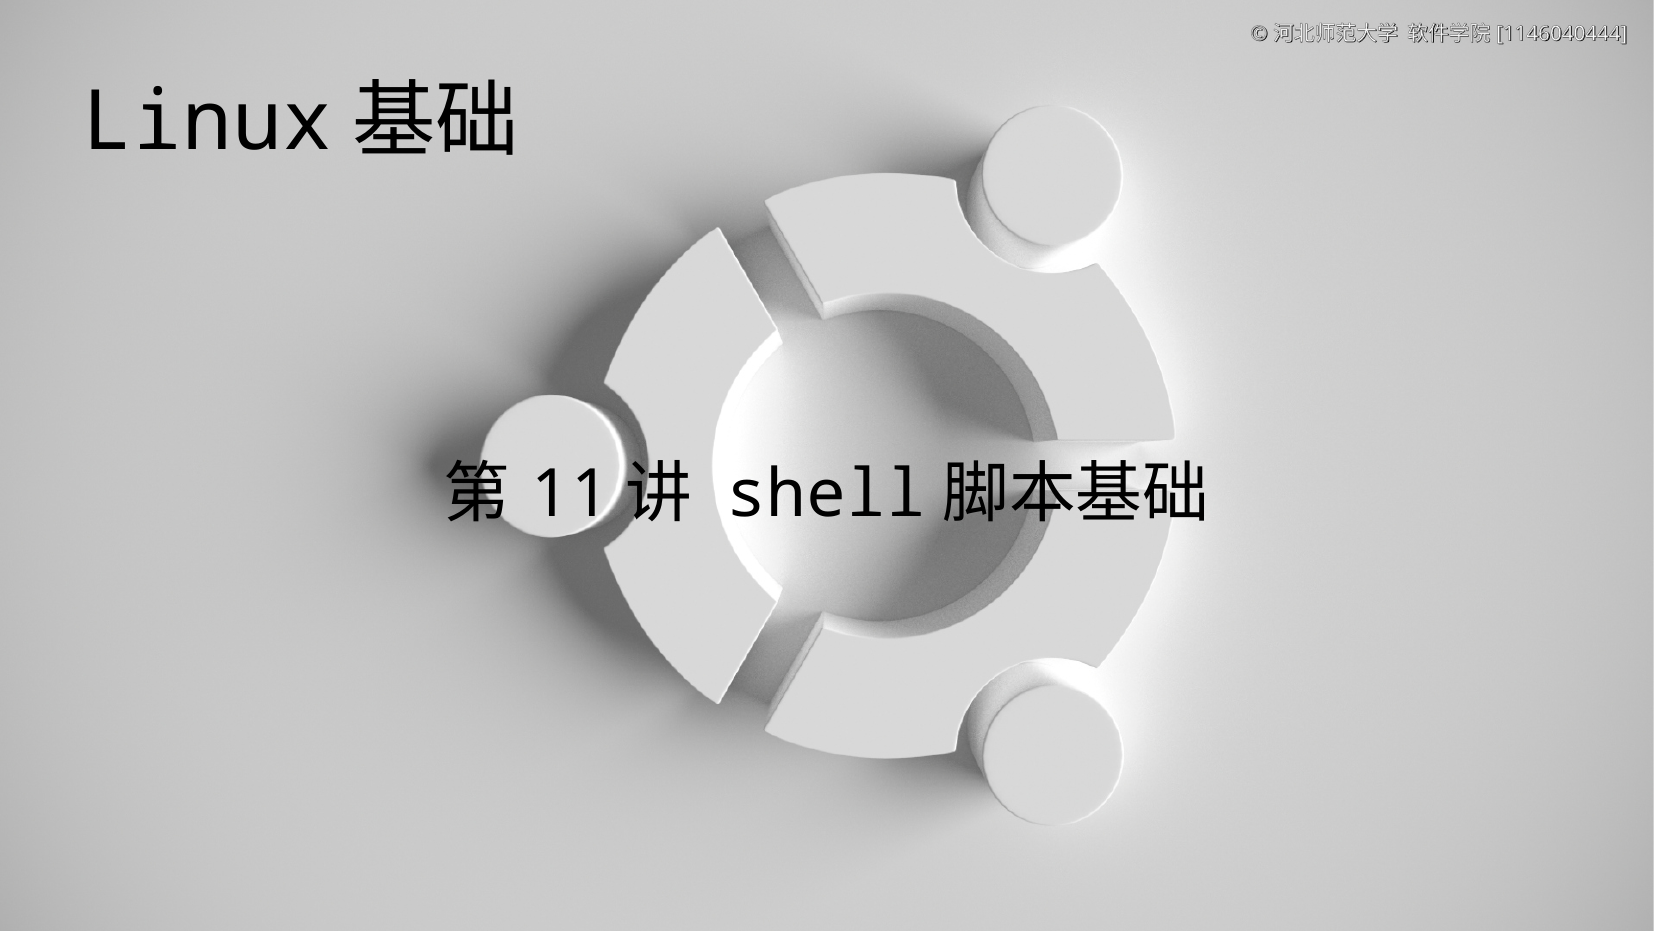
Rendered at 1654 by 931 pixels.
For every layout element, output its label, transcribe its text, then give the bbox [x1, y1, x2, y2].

title Linux基础 [82, 37, 1571, 189]
subtitle 第11讲 shell脚本基础 [82, 217, 1571, 758]
picture [0, 0, 1654, 931]
